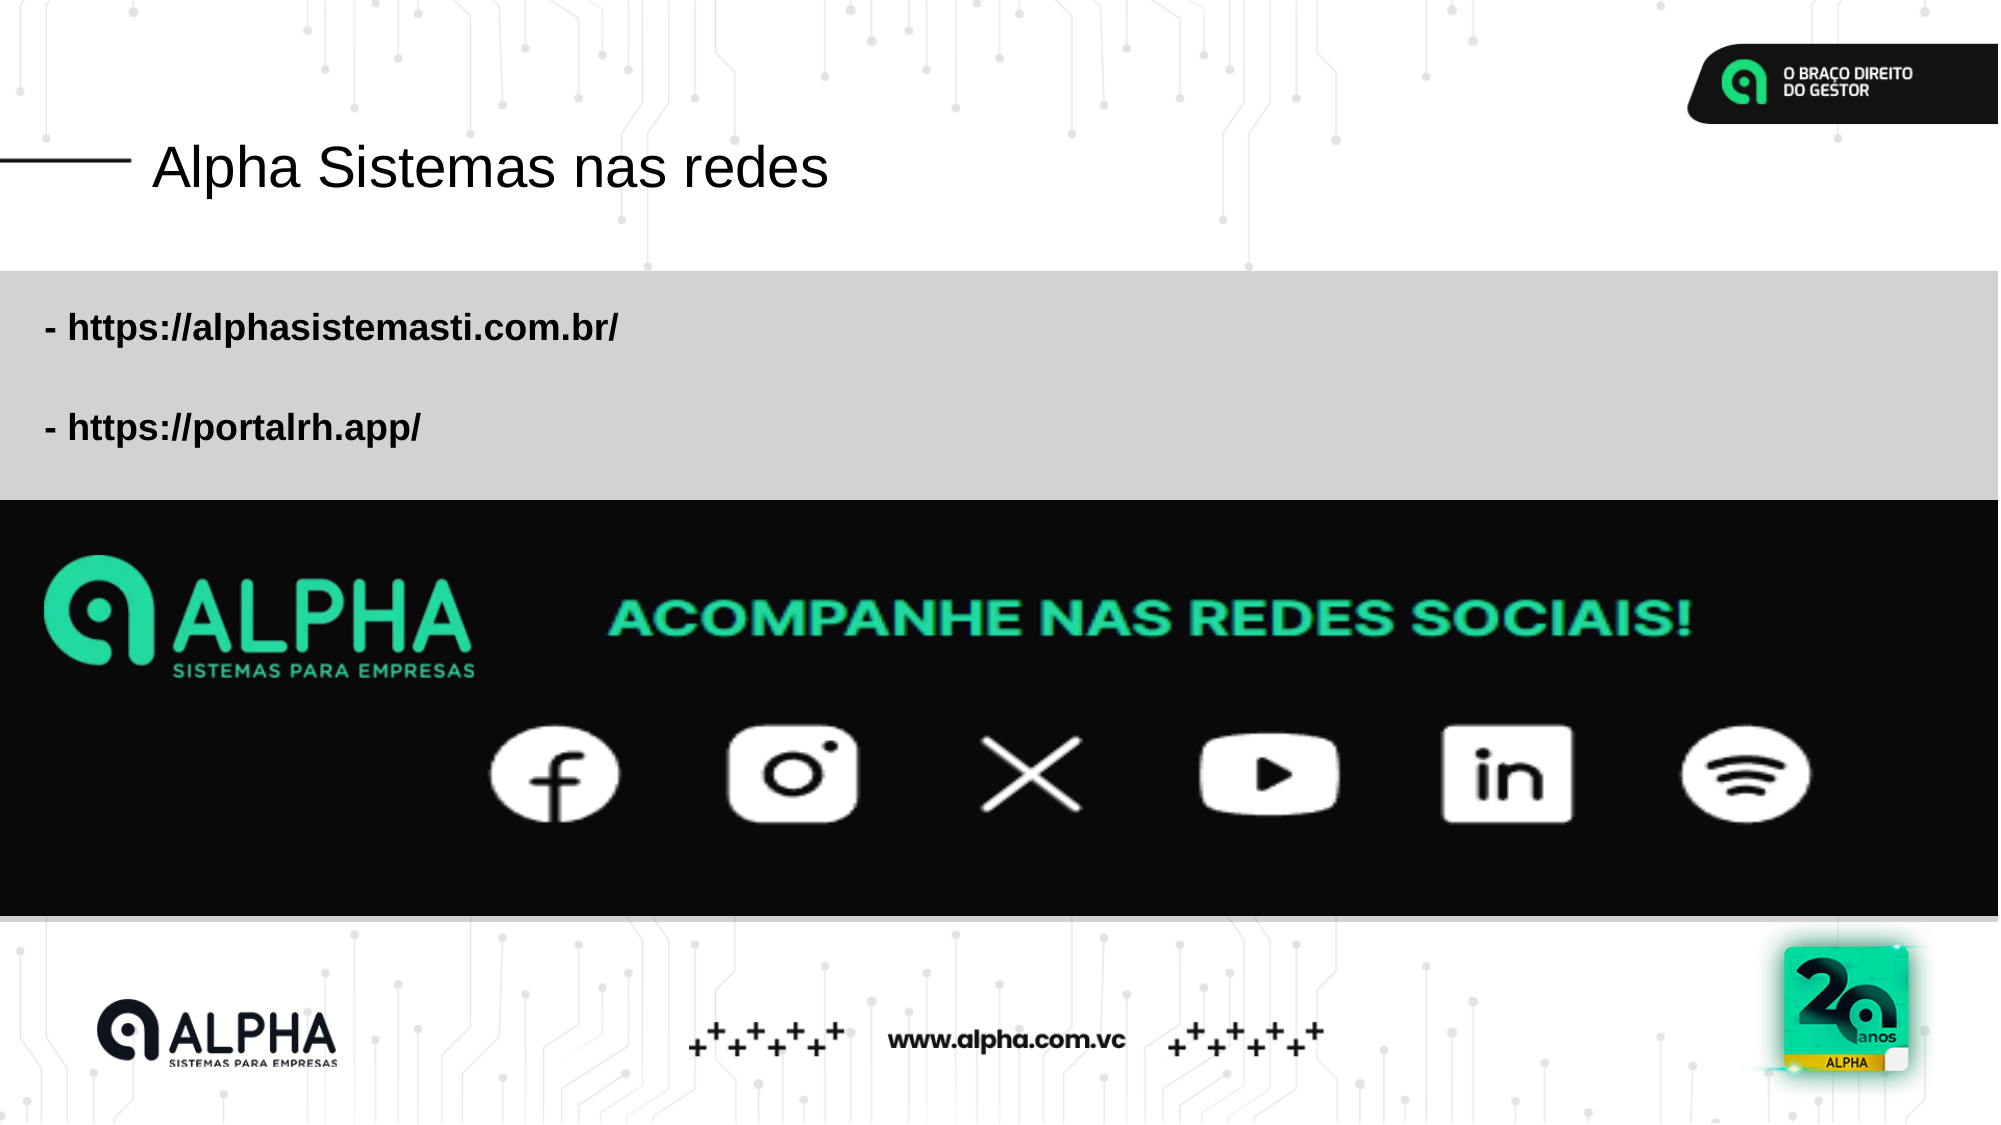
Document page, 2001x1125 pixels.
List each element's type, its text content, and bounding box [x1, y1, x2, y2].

picture [0, 0, 1998, 1123]
text_box Alpha Sistemas nas redes [137, 59, 1862, 277]
text_box - https://alphasistemasti.com.br/ - https://portalrh.app/ [29, 295, 1969, 500]
